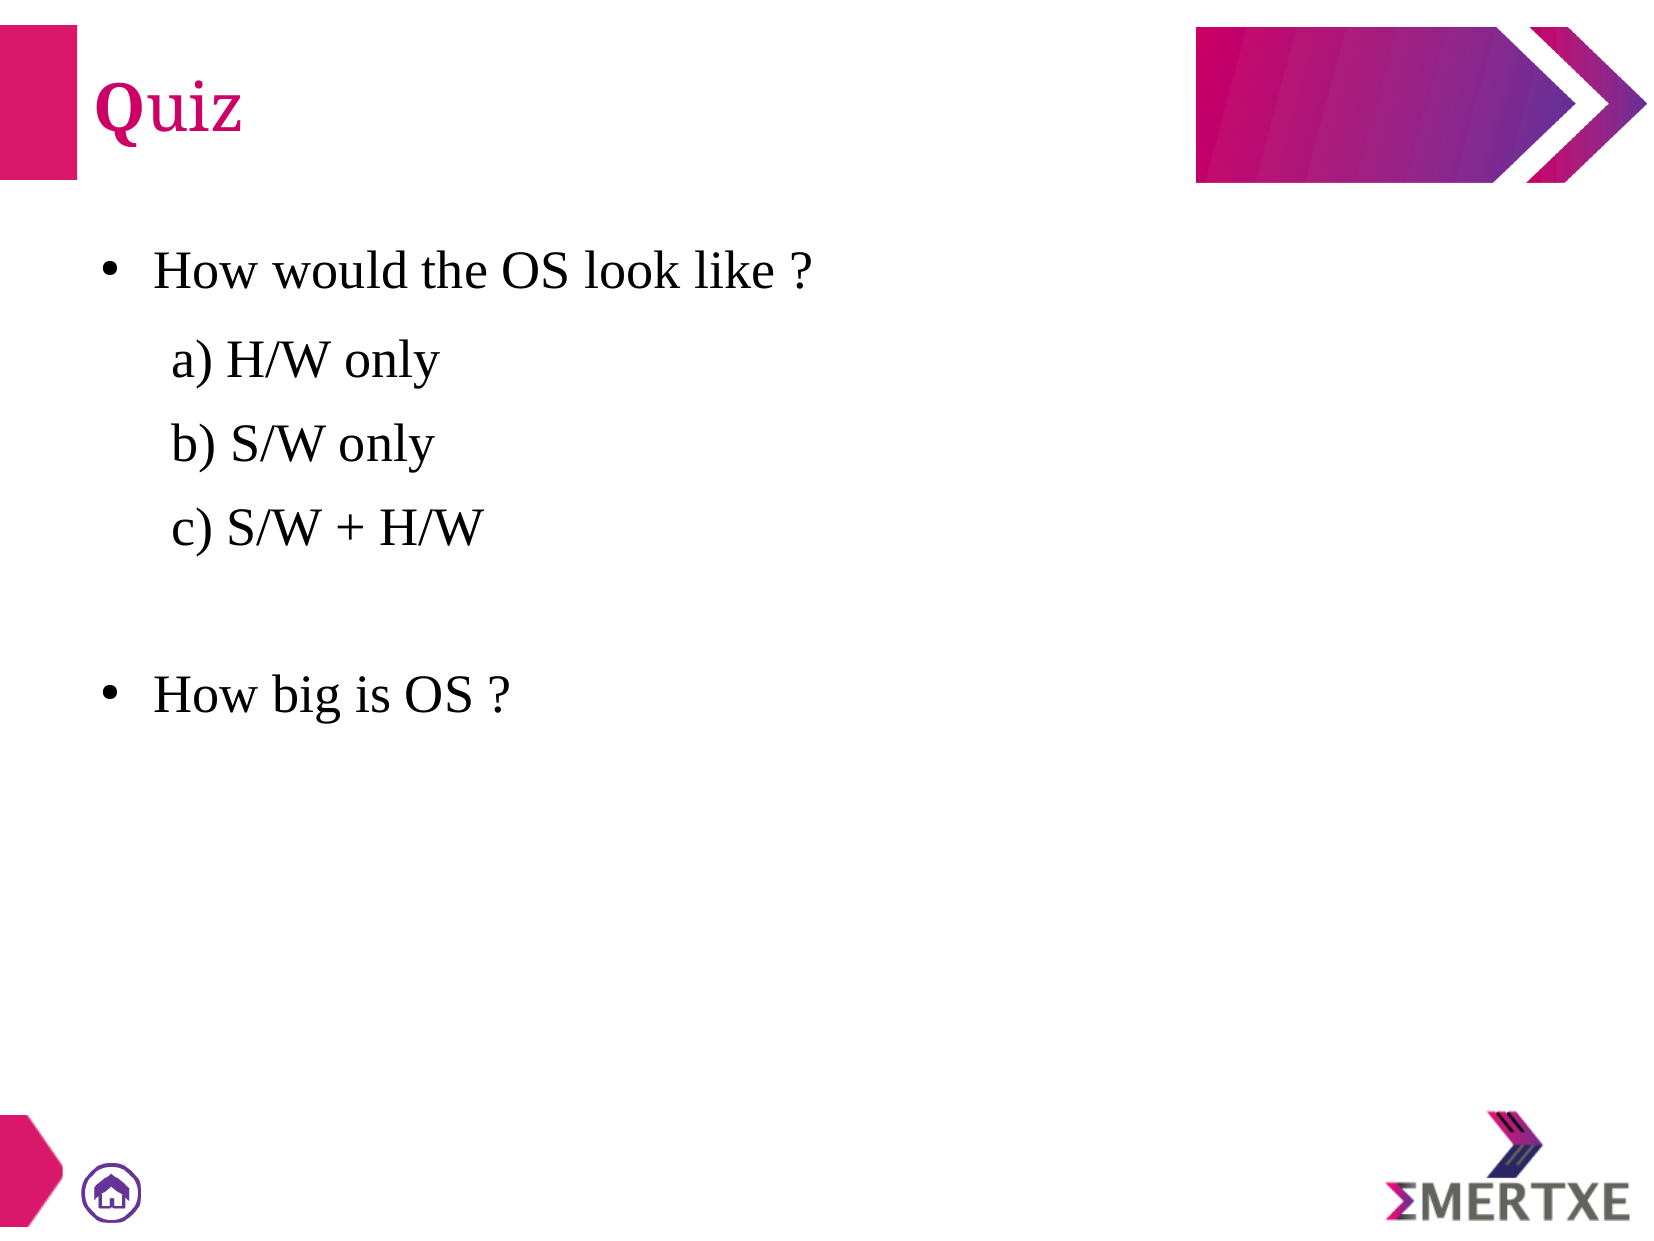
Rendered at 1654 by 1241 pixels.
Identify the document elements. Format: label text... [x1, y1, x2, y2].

list How would the OS look like ? H/W only S/W only S/W + H/W How big is OS ? [82, 240, 1571, 1081]
picture [1385, 1107, 1631, 1221]
picture [81, 1163, 141, 1223]
picture [1571, 27, 1647, 183]
title Quiz [93, 2, 1571, 210]
